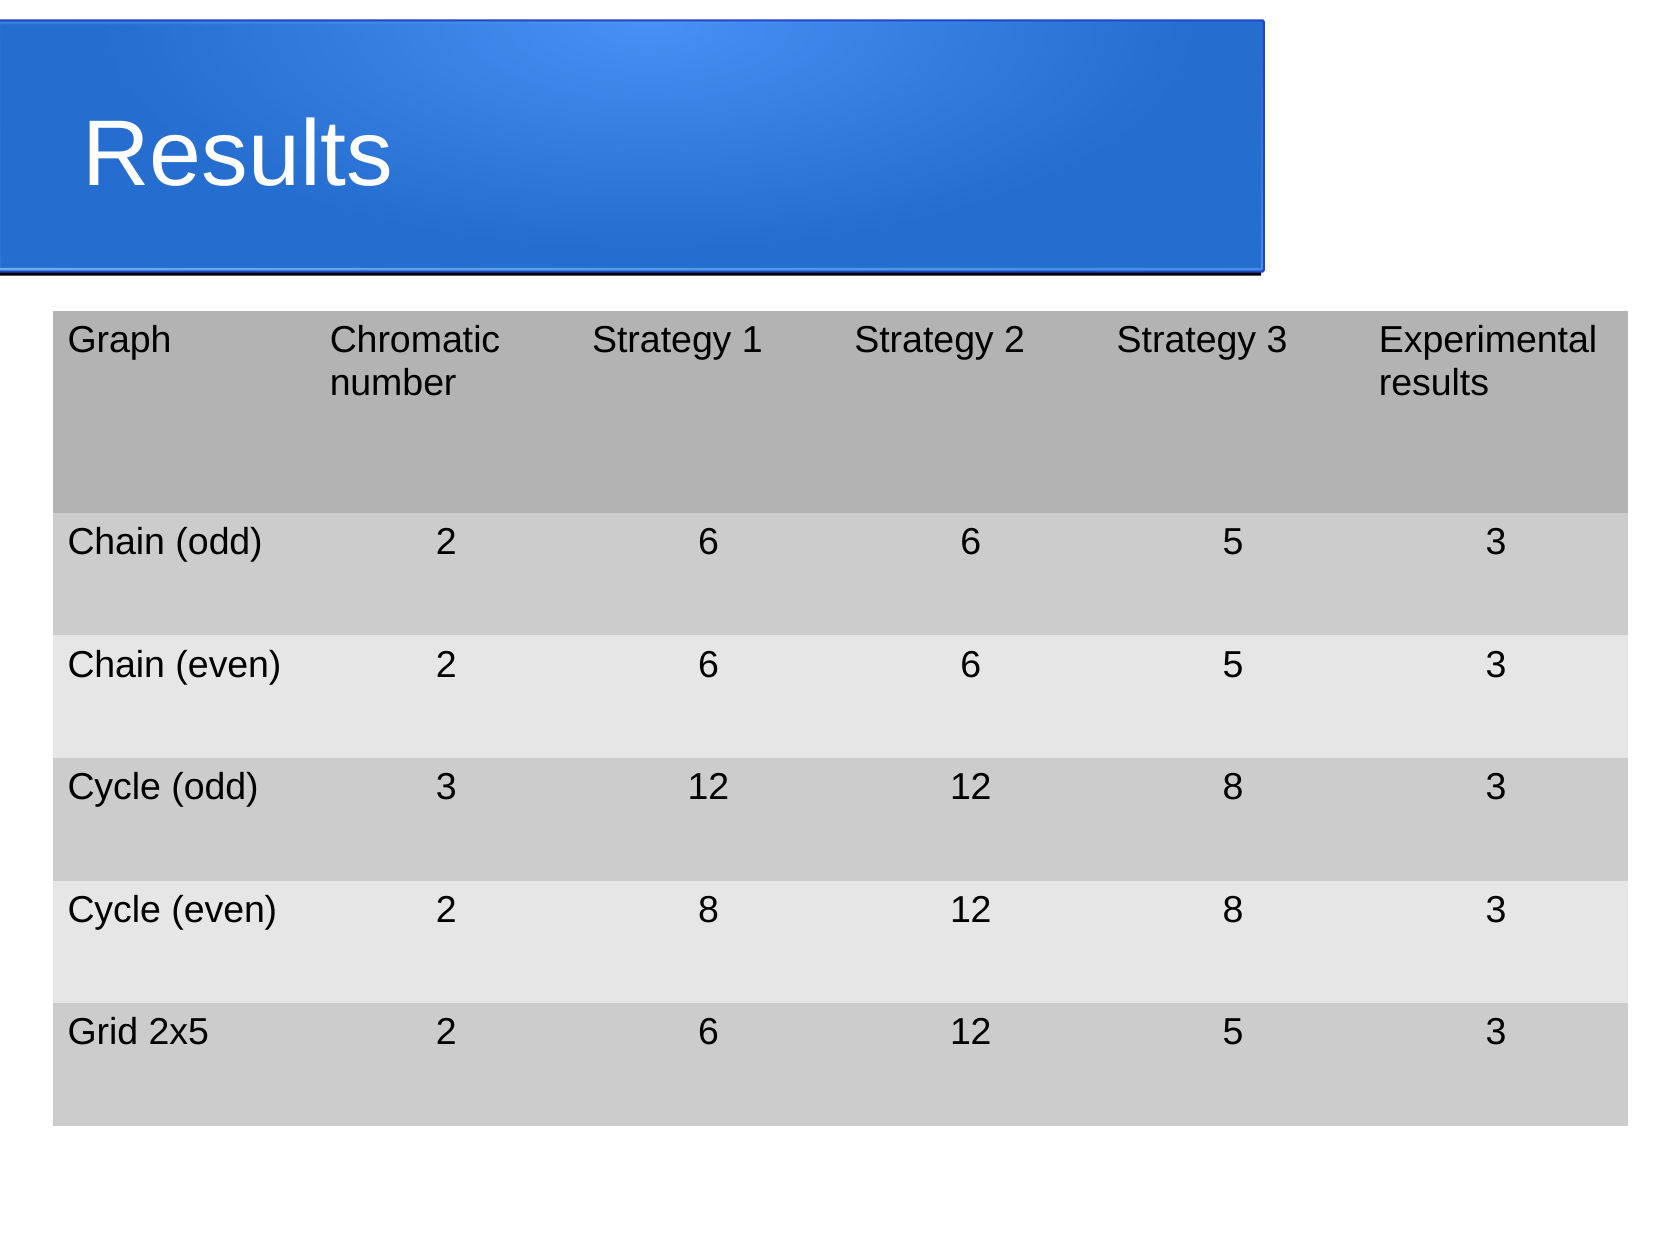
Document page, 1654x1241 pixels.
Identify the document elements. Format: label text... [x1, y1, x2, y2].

table_cell 5 [1102, 1003, 1364, 1126]
table_cell 2 [315, 513, 577, 635]
table_cell 6 [577, 635, 840, 758]
table_cell Grid 2x5 [53, 1003, 315, 1126]
table_cell 5 [1102, 513, 1364, 635]
table_cell 6 [577, 1003, 840, 1126]
table_cell 6 [840, 635, 1102, 758]
table_header Chromatic number [315, 311, 577, 513]
table_cell 3 [1364, 758, 1628, 881]
table_cell 3 [1364, 635, 1628, 758]
table_cell Cycle (odd) [53, 758, 315, 881]
table_cell 2 [315, 635, 577, 758]
title Results [82, 49, 1250, 257]
table_header Strategy 3 [1102, 311, 1364, 513]
table_header Strategy 2 [840, 311, 1102, 513]
table_cell 5 [1102, 635, 1364, 758]
table_cell Cycle (even) [53, 881, 315, 1003]
table_cell 8 [1102, 881, 1364, 1003]
table_cell 2 [315, 1003, 577, 1126]
table_cell 8 [577, 881, 840, 1003]
table_header Graph [53, 311, 315, 513]
table_cell 12 [840, 1003, 1102, 1126]
table_cell 6 [840, 513, 1102, 635]
table_cell Chain (even) [53, 635, 315, 758]
table_cell 3 [1364, 513, 1628, 635]
table_cell 3 [1364, 881, 1628, 1003]
table_cell Chain (odd) [53, 513, 315, 635]
table_cell 2 [315, 881, 577, 1003]
table_cell 3 [1364, 1003, 1628, 1126]
table_cell 12 [840, 758, 1102, 881]
table_cell 6 [577, 513, 840, 635]
table_header Strategy 1 [577, 311, 840, 513]
table_cell 3 [315, 758, 577, 881]
table_cell 12 [840, 881, 1102, 1003]
table_cell 12 [577, 758, 840, 881]
table_header Experimental results [1364, 311, 1628, 513]
table_cell 8 [1102, 758, 1364, 881]
